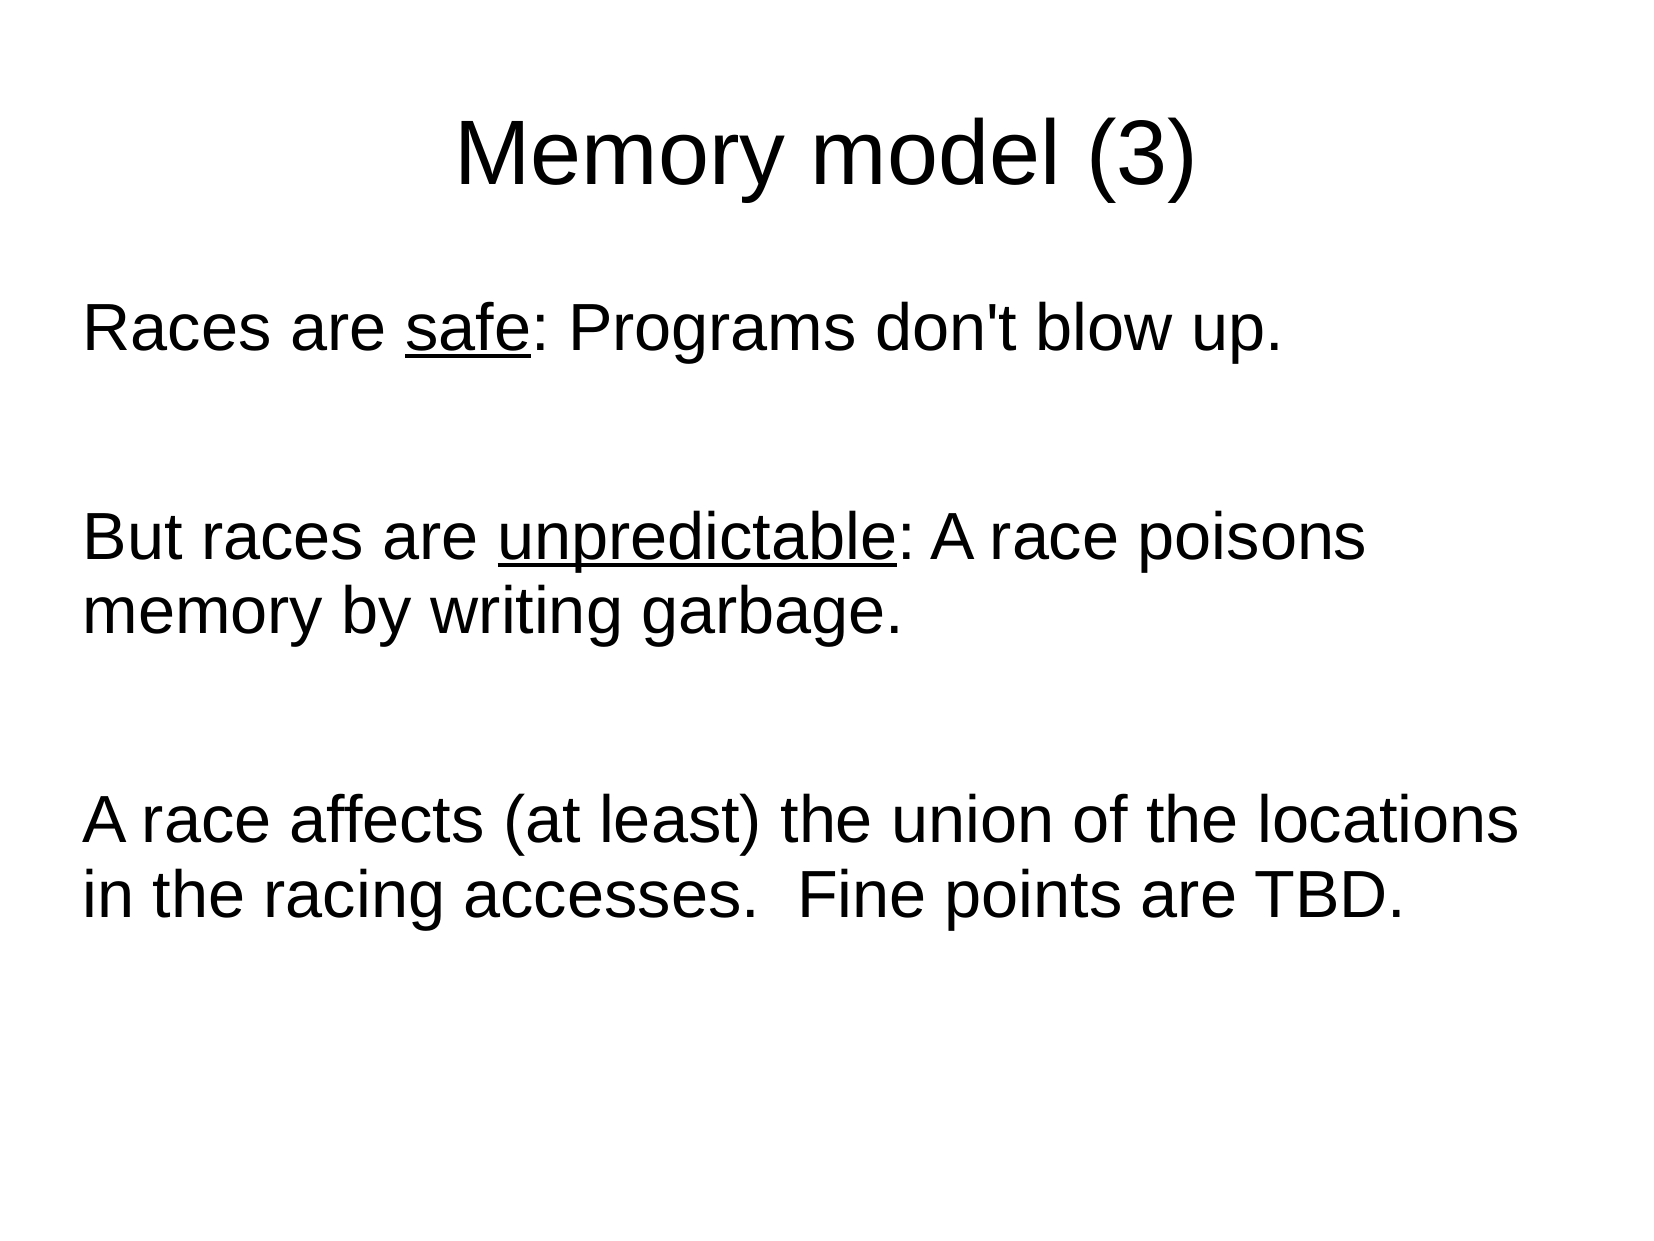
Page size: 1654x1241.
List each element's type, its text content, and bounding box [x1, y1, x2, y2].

list Races are safe: Programs don't blow up. But races are unpredictable: A race poisons memory by writing garbage. A race affects (at least) the union of the locations in the racing accesses. Fine points are TBD. [82, 290, 1571, 1109]
title Memory model (3) [82, 49, 1571, 257]
